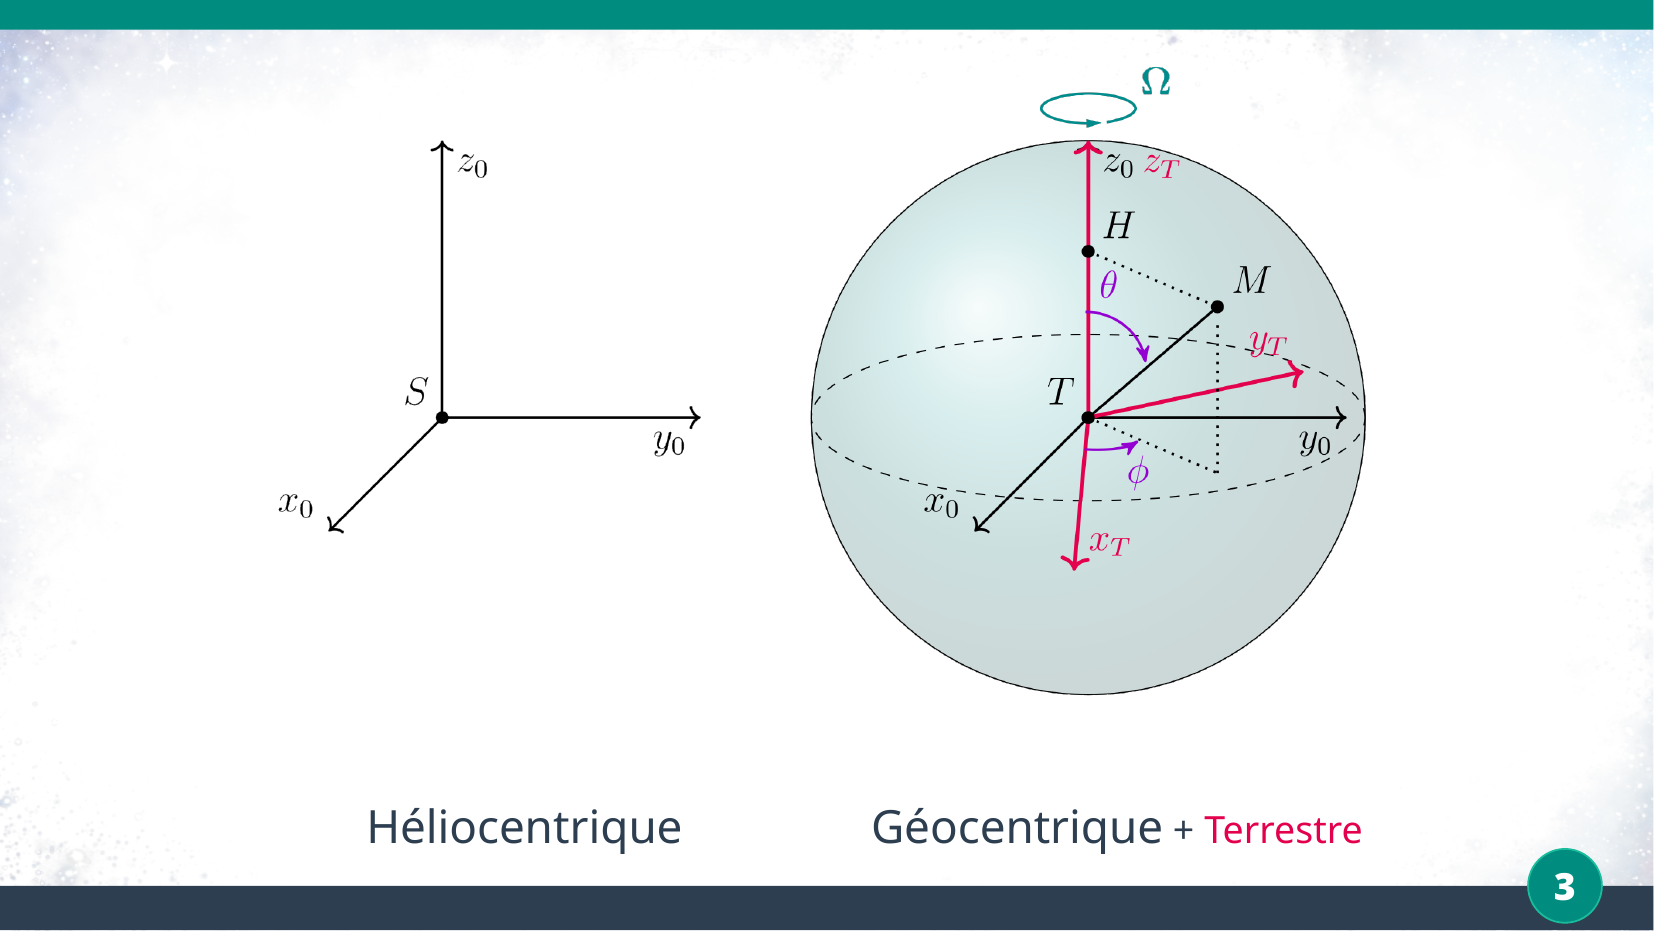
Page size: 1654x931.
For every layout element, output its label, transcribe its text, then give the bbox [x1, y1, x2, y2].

text_box Géocentrique + Terrestre [856, 789, 1331, 862]
text_box Héliocentrique [351, 789, 673, 862]
picture [0, 30, 1654, 885]
